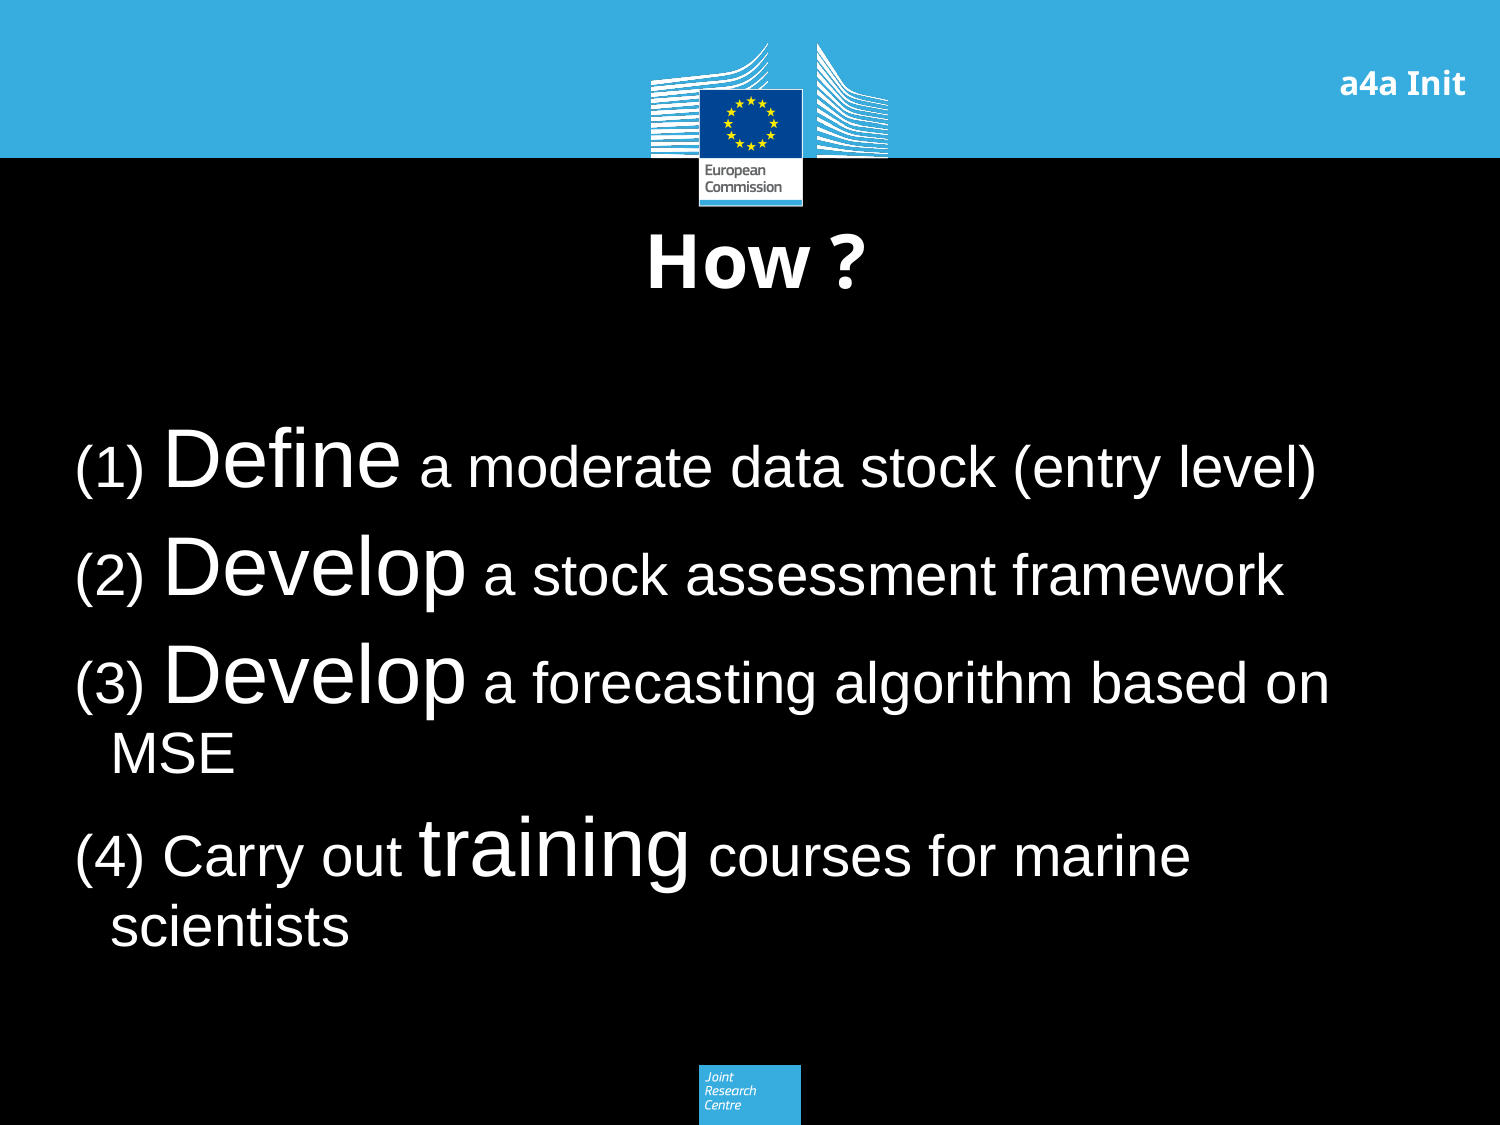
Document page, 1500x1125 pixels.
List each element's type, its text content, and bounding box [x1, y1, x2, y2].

picture [651, 42, 888, 155]
text_box Define a moderate data stock (entry level) Develop a stock assessment framework Develop a forecasting algorithm based on MSE Carry out training courses for marine scientists [60, 404, 1456, 968]
picture [699, 1065, 801, 1125]
title a4a Init [1091, 29, 1482, 136]
title How ? [11, 155, 1500, 363]
